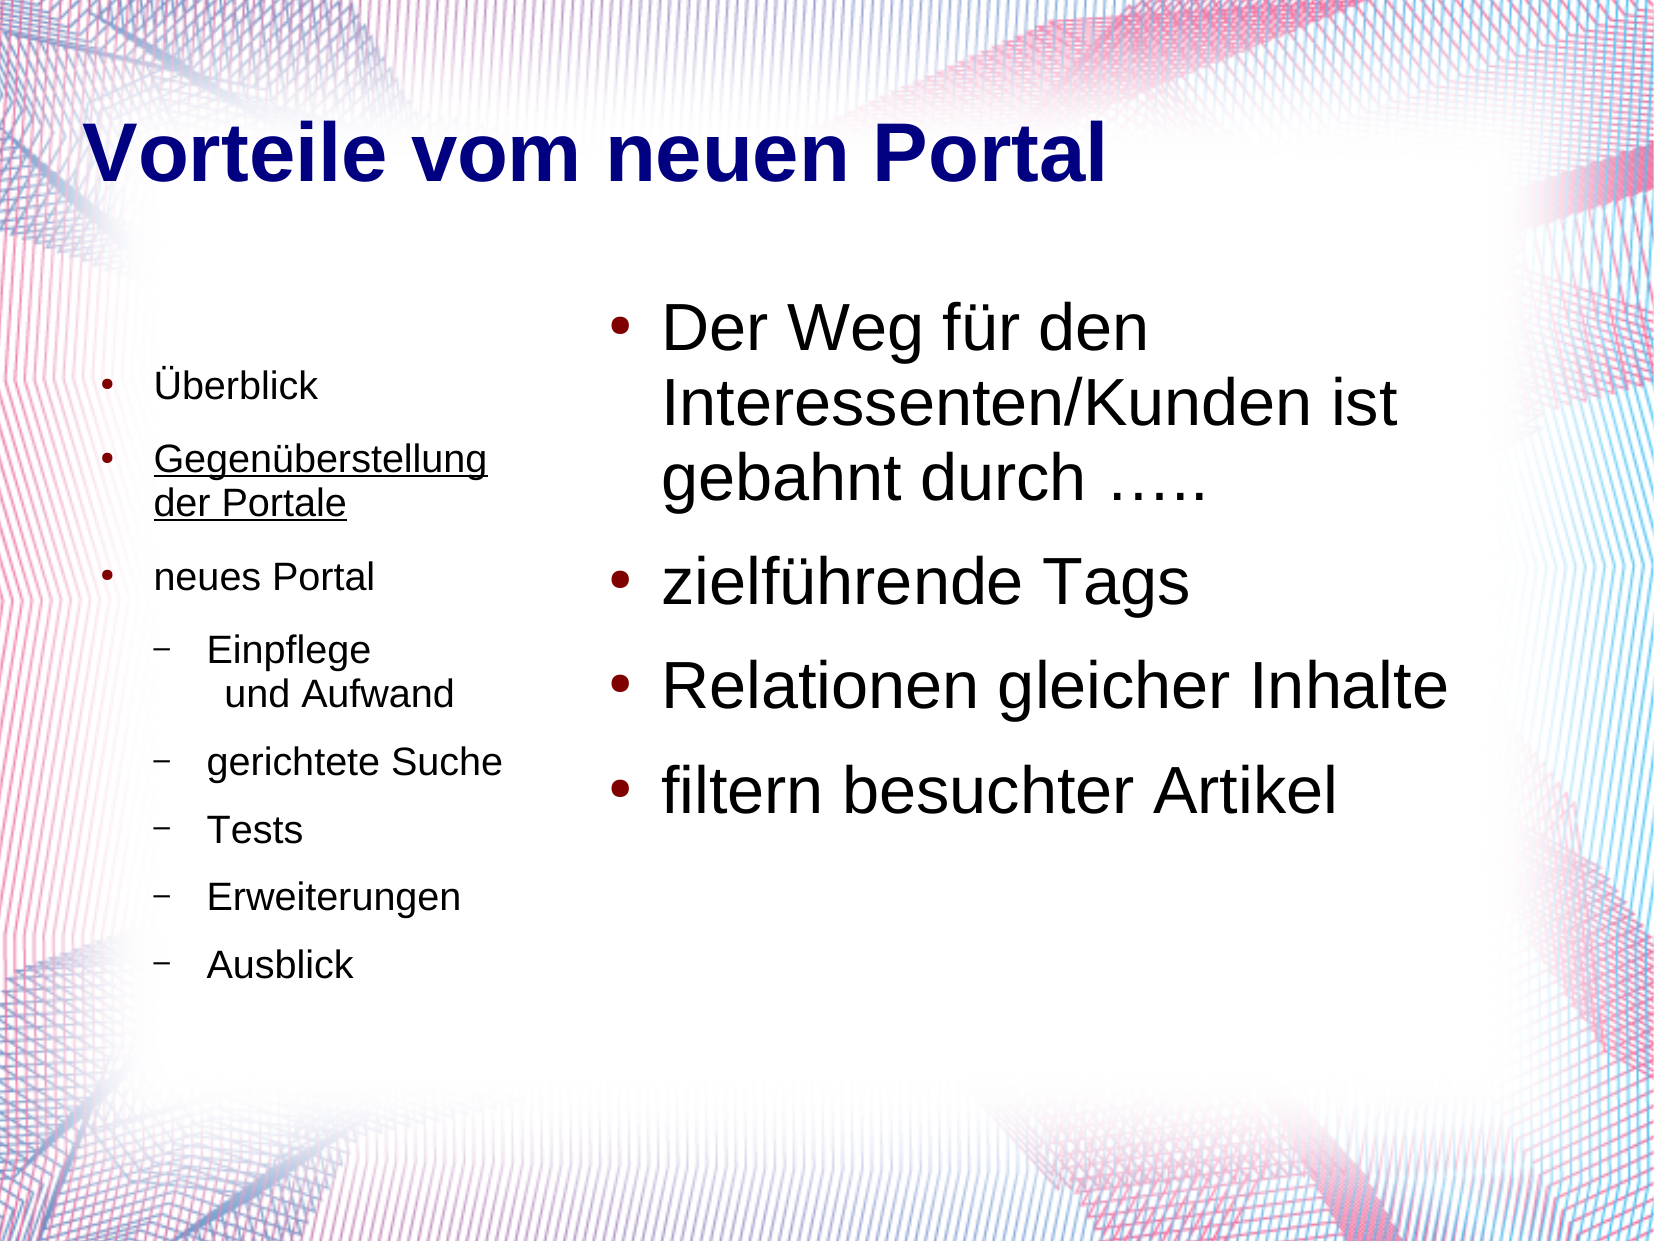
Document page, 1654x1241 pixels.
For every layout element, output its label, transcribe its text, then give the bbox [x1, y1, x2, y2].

list Der Weg für den Interessenten/Kunden ist gebahnt durch ….. zielführende Tags Relationen gleicher Inhalte filtern besuchter Artikel [590, 290, 1572, 1109]
list Überblick Gegenüberstellung der Portale neues Portal Einpflege und Aufwand gerichtete Suche Tests Erweiterungen Ausblick [82, 290, 520, 1109]
picture [0, 0, 1654, 1241]
title Vorteile vom neuen Portal [82, 49, 1571, 257]
